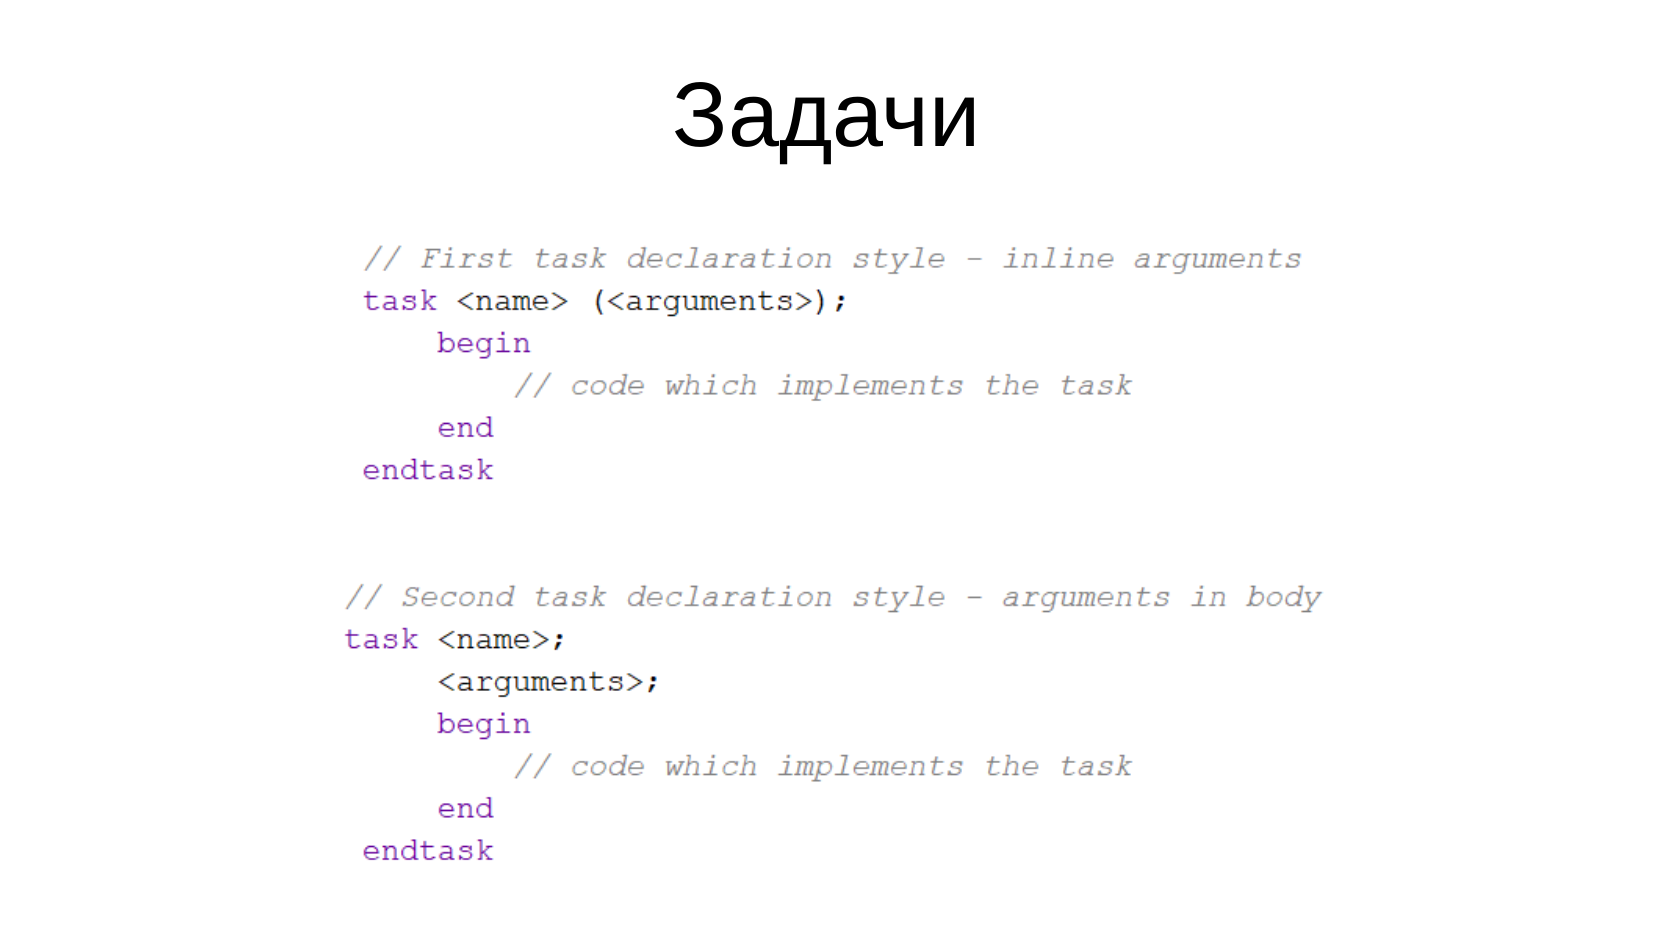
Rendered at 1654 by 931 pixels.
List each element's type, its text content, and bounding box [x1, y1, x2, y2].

title Задачи [82, 37, 1571, 193]
picture [314, 224, 1336, 893]
